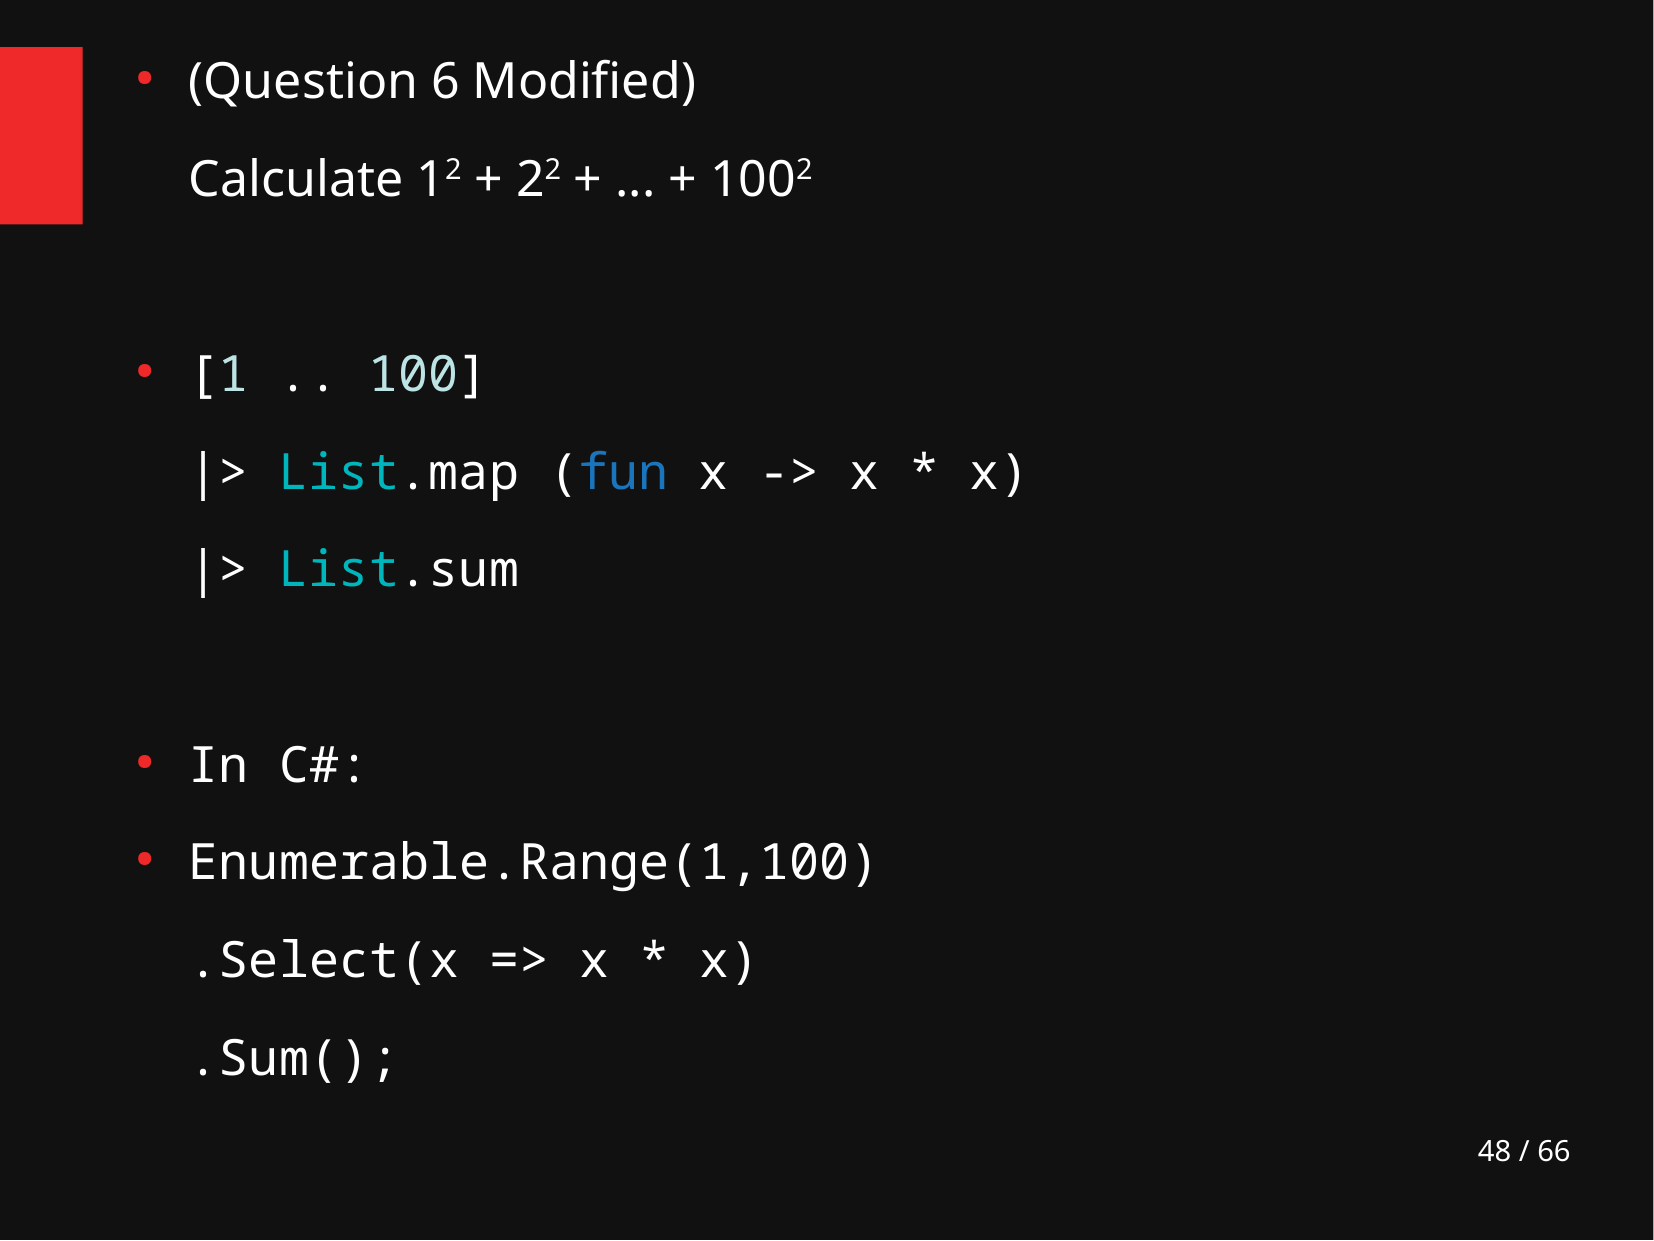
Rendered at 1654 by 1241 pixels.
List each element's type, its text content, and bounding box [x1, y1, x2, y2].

list (Question 6 Modified) Calculate 12 + 22 + ... + 1002 [1 .. 100] |> List.map (fun x -> x * x) |> List.sum In C#: Enumerable.Range(1,100) .Select(x => x * x) .Sum(); [118, 45, 1536, 1074]
